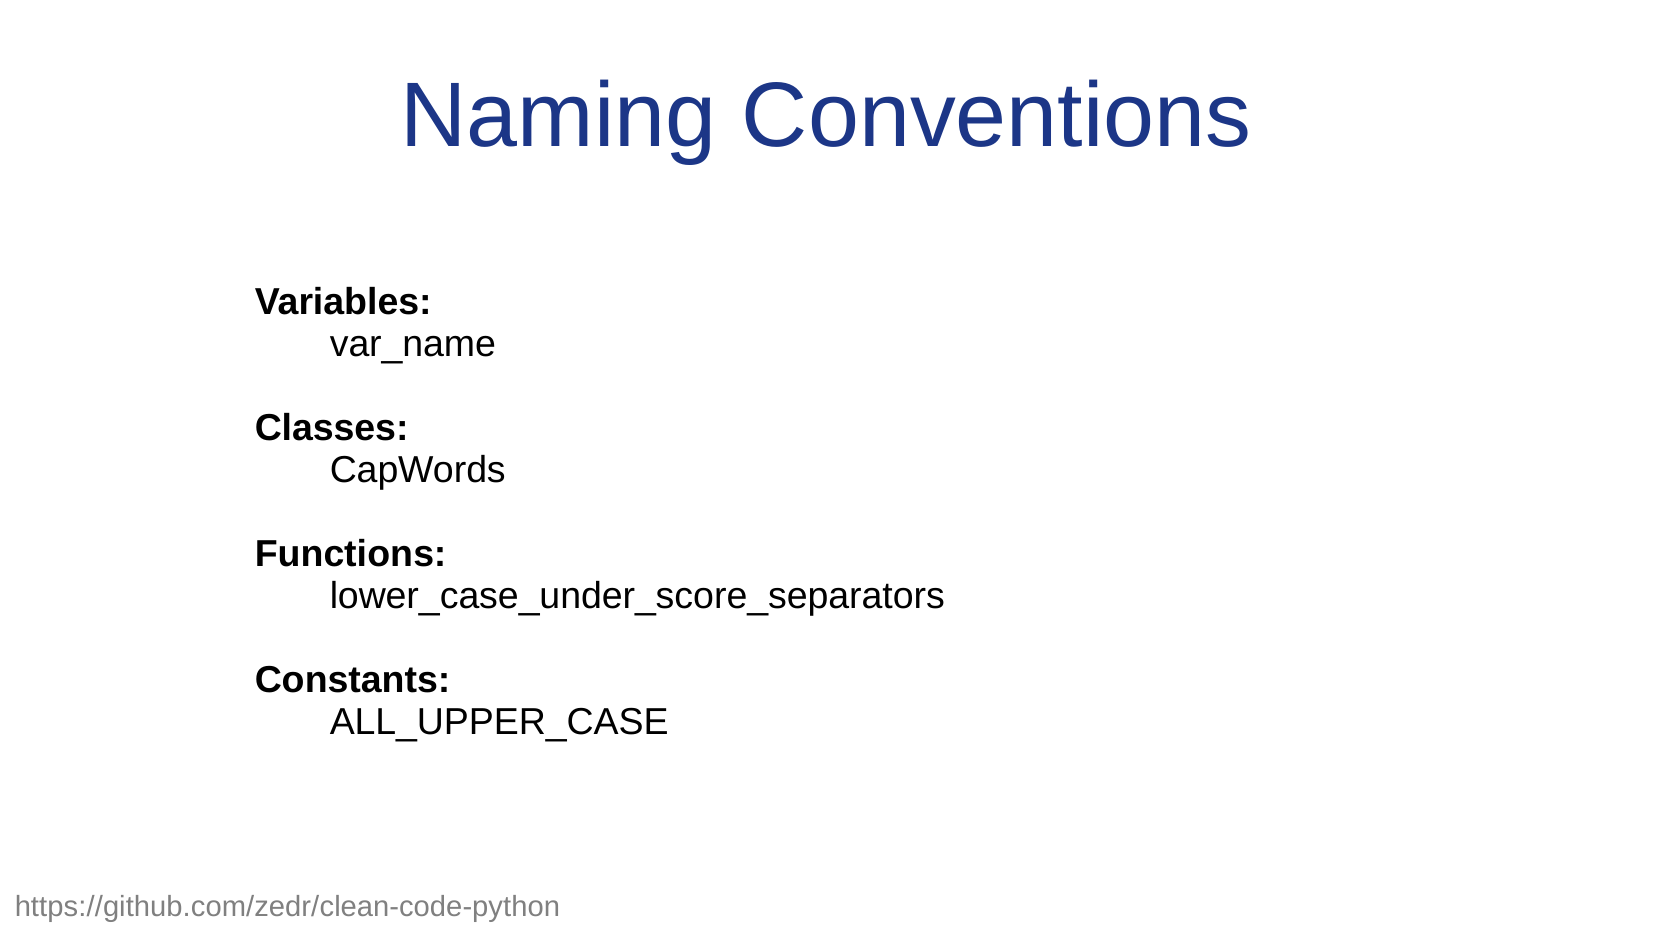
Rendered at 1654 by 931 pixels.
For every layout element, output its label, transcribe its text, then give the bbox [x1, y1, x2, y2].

title Naming Conventions [82, 37, 1571, 193]
text_box Variables: var_name Classes: CapWords Functions: lower_case_under_score_separators Constants: ALL_UPPER_CASE [240, 273, 1621, 751]
text_box https://github.com/zedr/clean-code-python [0, 882, 1651, 931]
